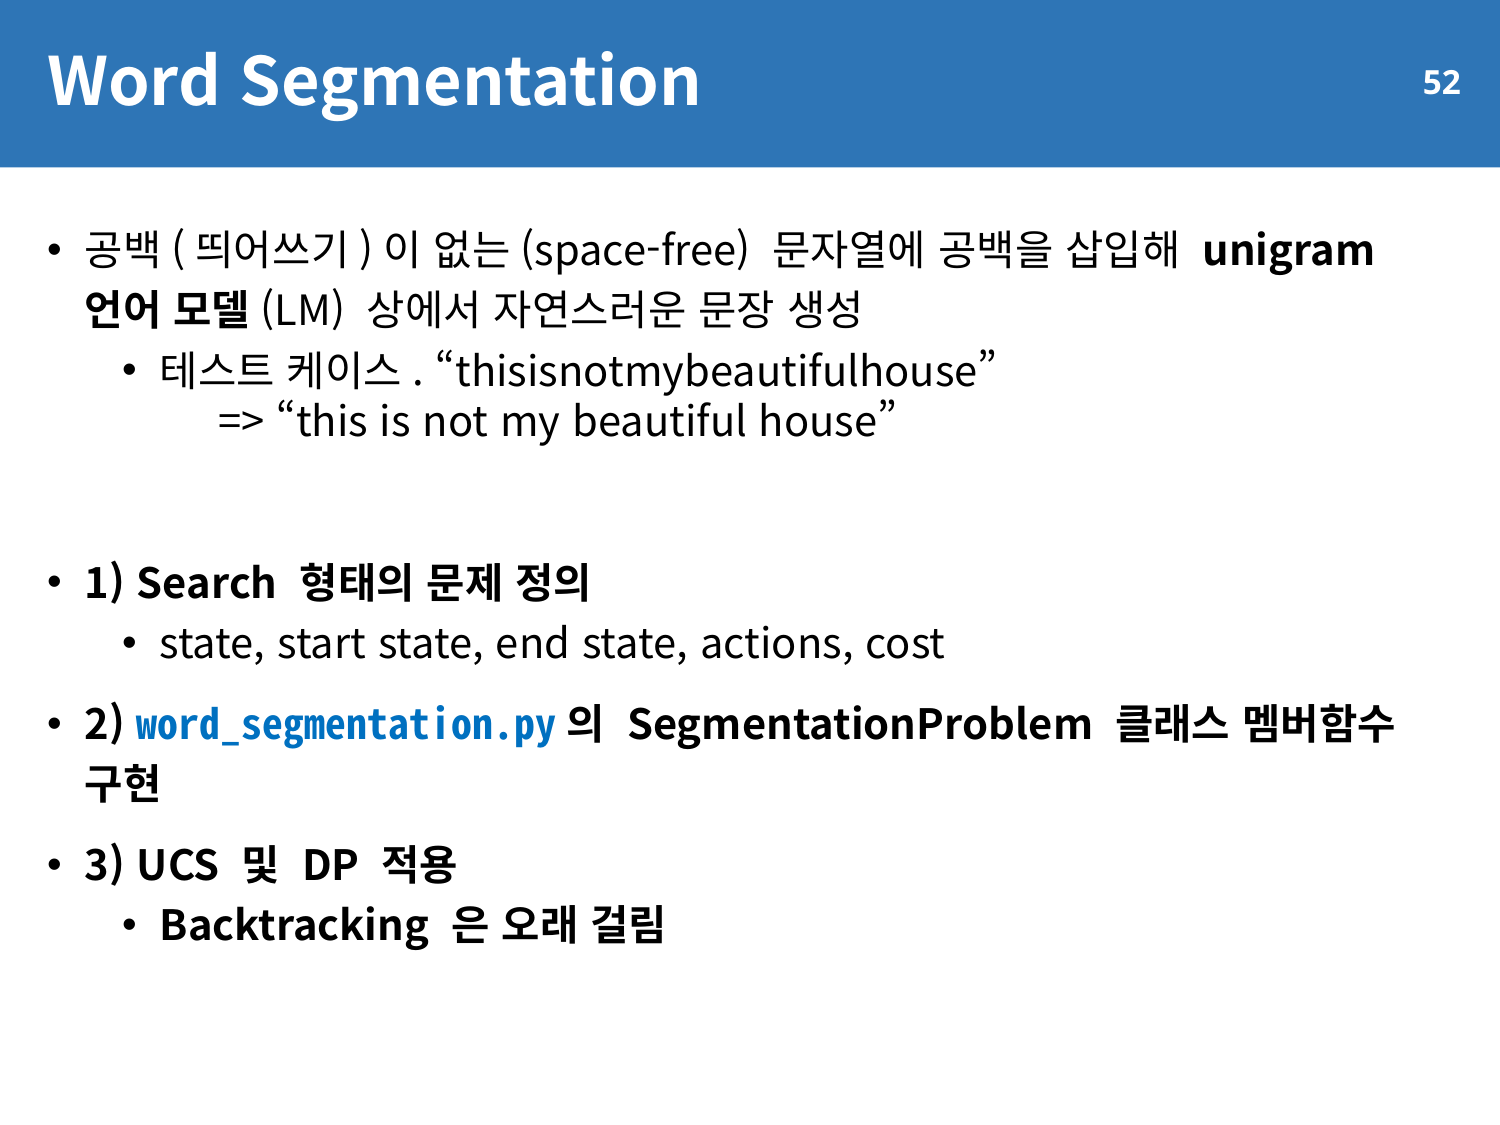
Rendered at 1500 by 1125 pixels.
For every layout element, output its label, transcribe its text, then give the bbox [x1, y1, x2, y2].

title Word Segmentation [32, 20, 1476, 148]
slide_number <number> [1273, 53, 1476, 114]
list 공백(띄어쓰기)이 없는(space-free) 문자열에 공백을 삽입해 unigram 언어 모델(LM) 상에서 자연스러운 문장 생성 테스트 케이스. “thisisnotmybeautifulhouse” => “this is not my beautiful house” 1) Search 형태의 문제 정의 state, start state, end state, actions, cost 2) word_segmentation.py의 SegmentationProblem 클래스 멤버함수 구현 3) UCS 및 DP 적용 Backtracking 은 오래 걸림 [32, 206, 1476, 1100]
